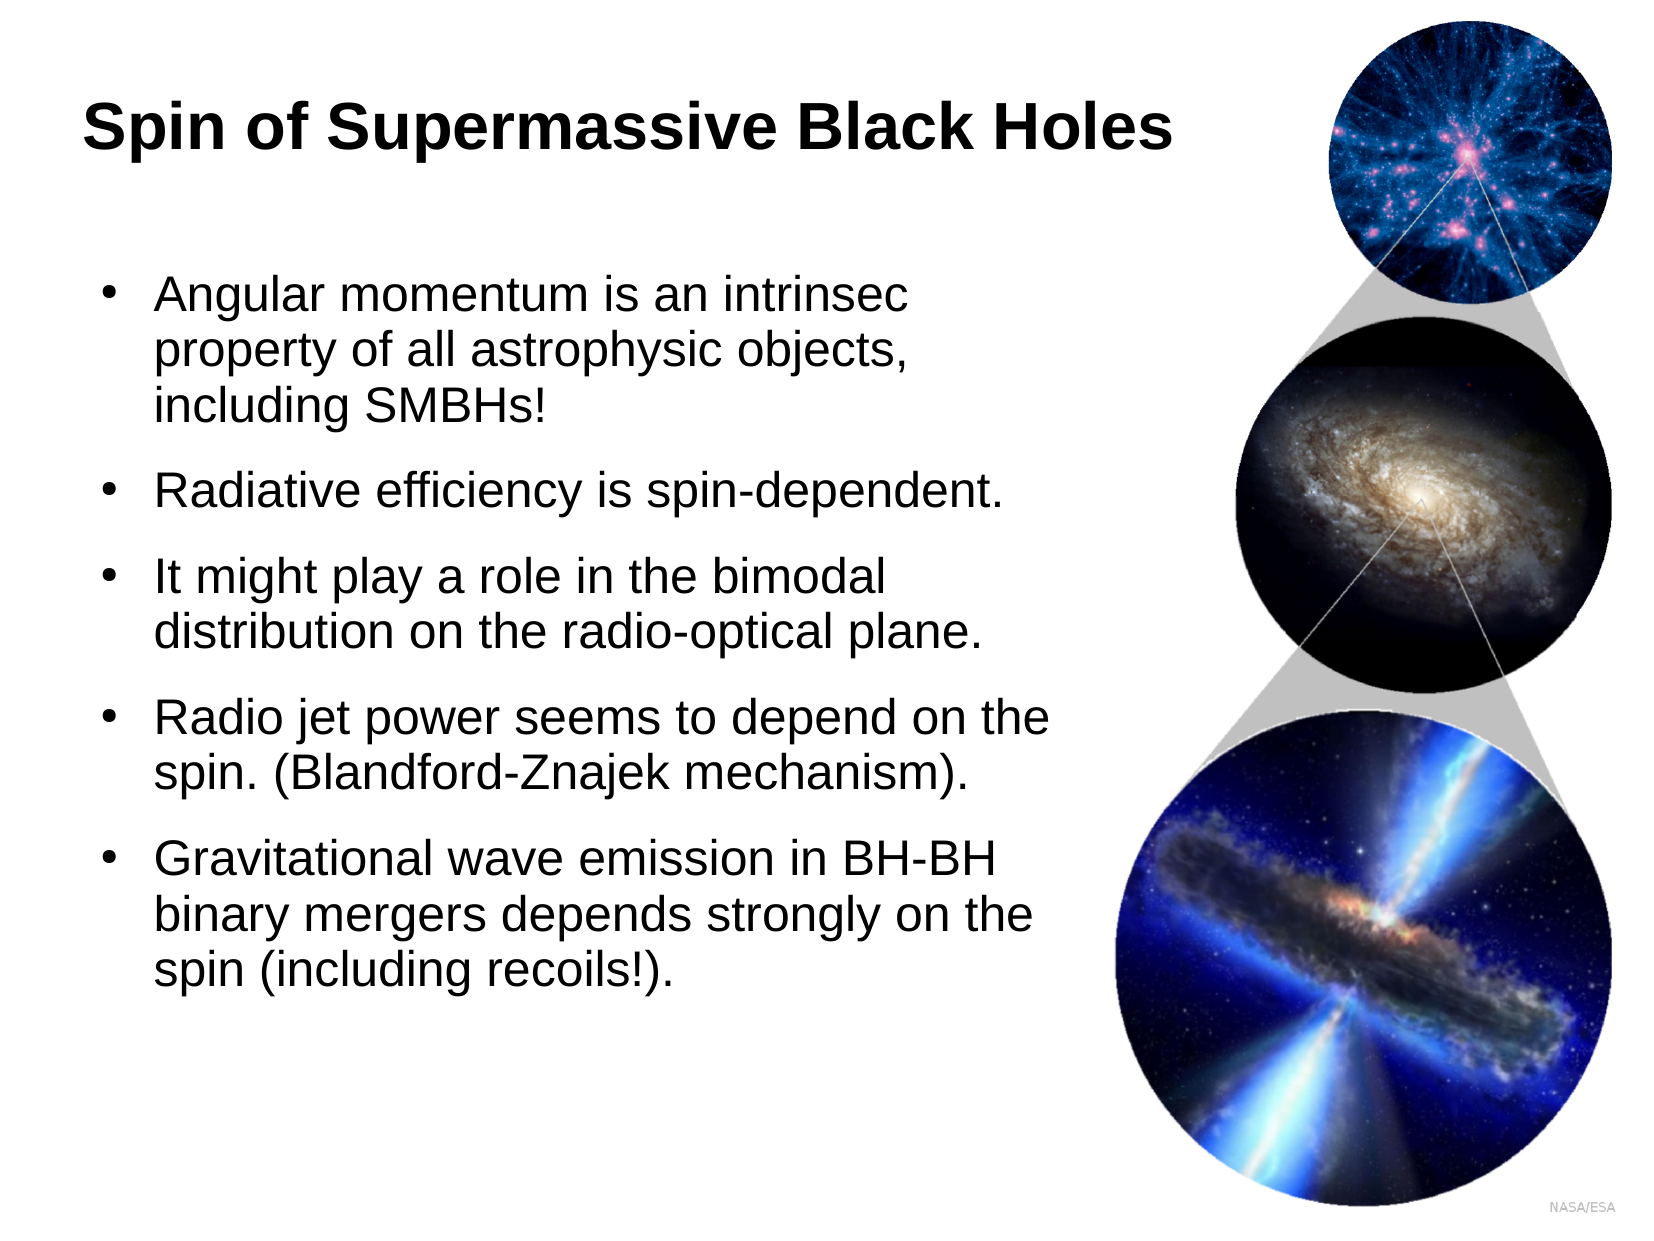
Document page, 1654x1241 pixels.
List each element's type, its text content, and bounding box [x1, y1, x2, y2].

list Angular momentum is an intrinsec property of all astrophysic objects, including SMBHs! Radiative efficiency is spin-dependent. It might play a role in the bimodal distribution on the radio-optical plane. Radio jet power seems to depend on the spin. (Blandford-Znajek mechanism). Gravitational wave emission in BH-BH binary mergers depends strongly on the spin (including recoils!). [82, 265, 1081, 1212]
picture [1107, 12, 1618, 1217]
title Spin of Supermassive Black Holes [82, 67, 1571, 186]
